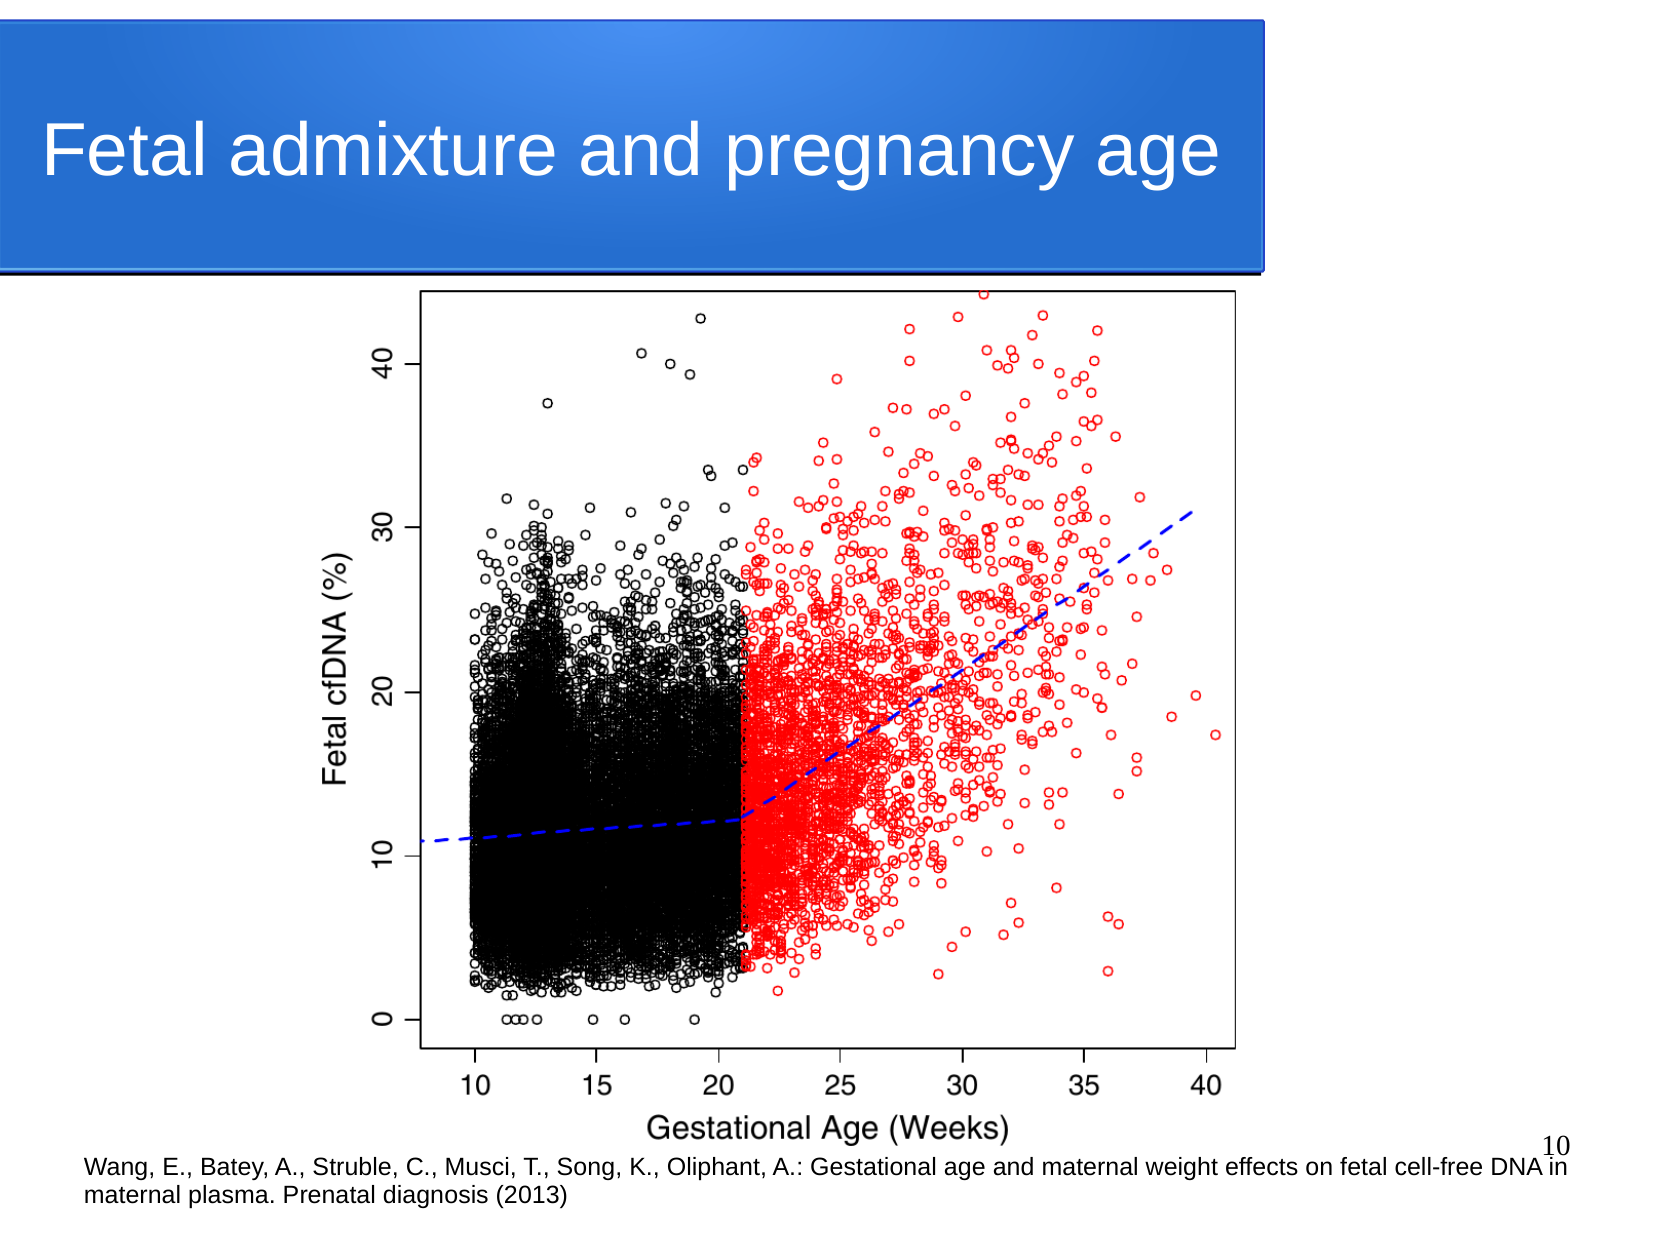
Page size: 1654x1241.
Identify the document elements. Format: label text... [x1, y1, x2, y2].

title Fetal admixture and pregnancy age [41, 47, 1229, 252]
picture [321, 283, 1241, 1145]
text_box Wang, E., Batey, A., Struble, C., Musci, T., Song, K., Oliphant, A.: Gestational age and maternal weight effects on fetal cell-free DNA in maternal plasma. Prenatal diagnosis (2013) [69, 1145, 1654, 1235]
